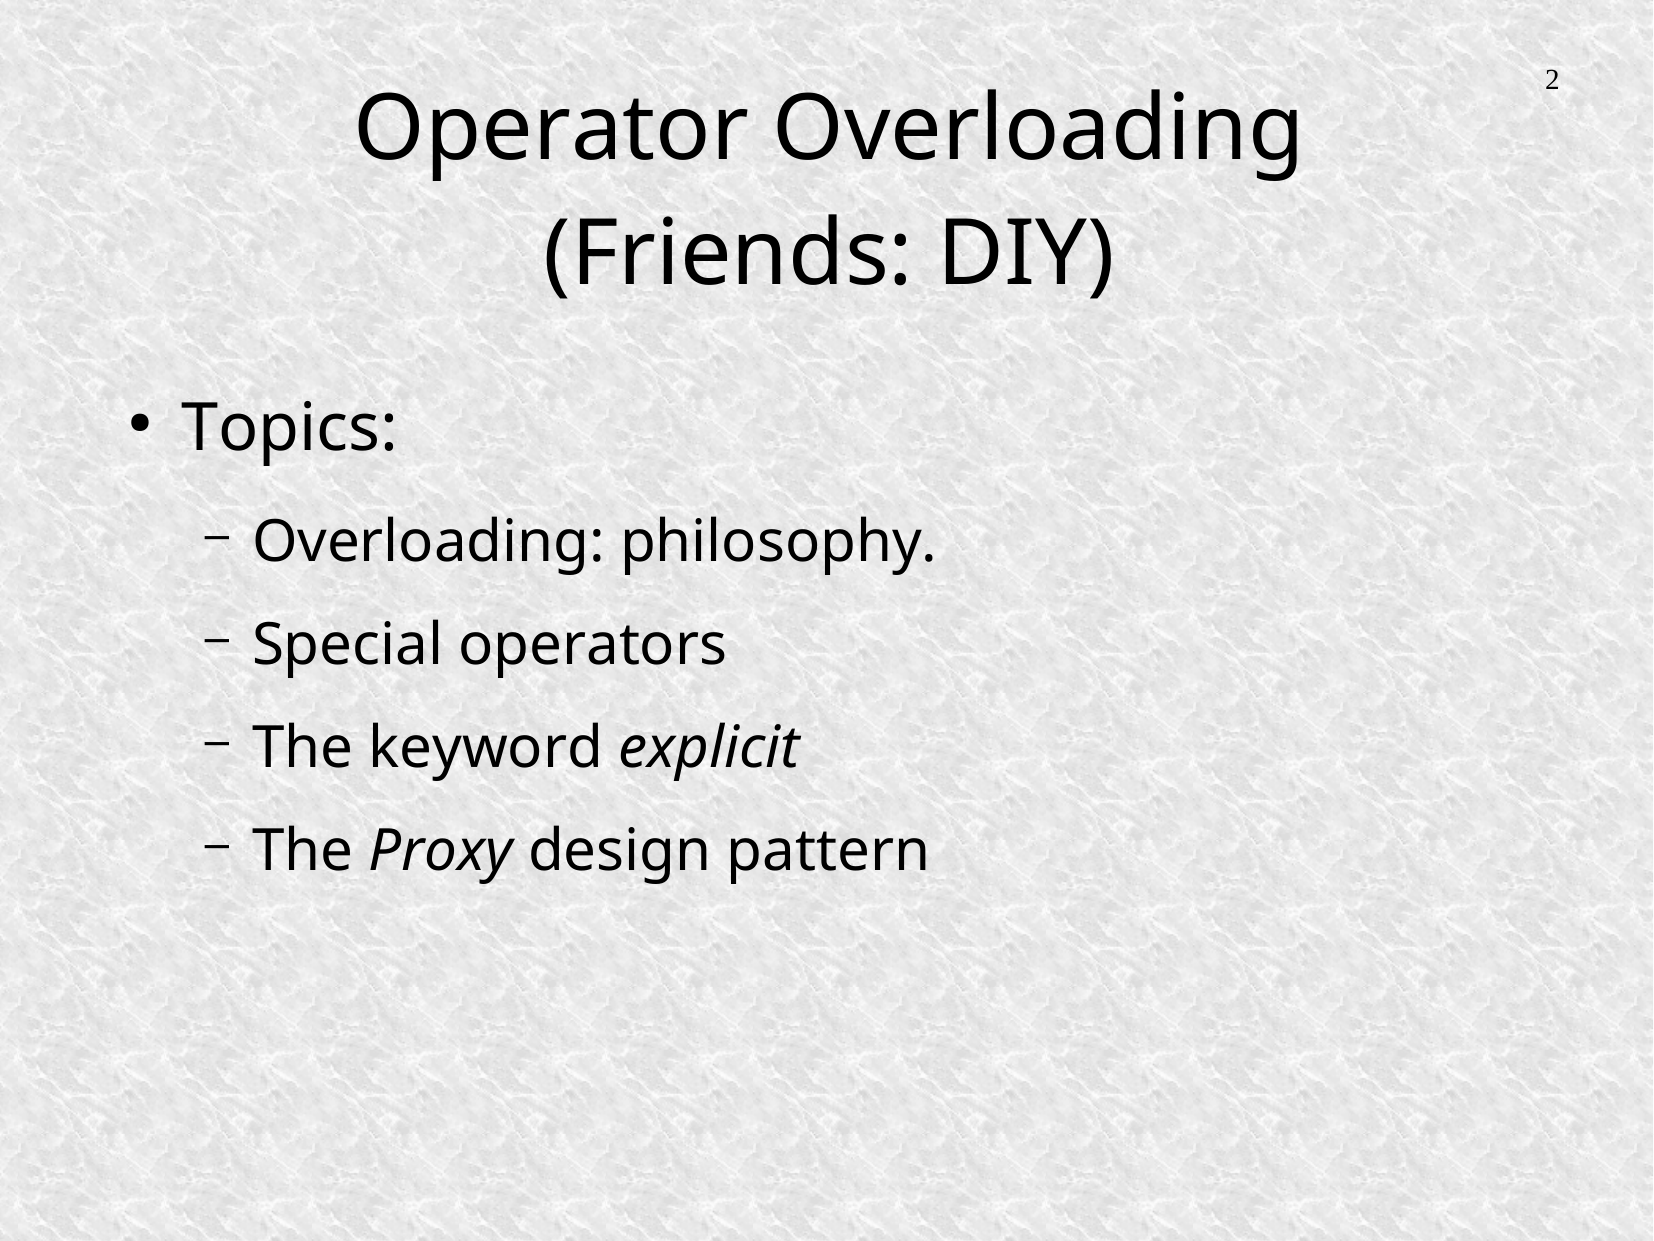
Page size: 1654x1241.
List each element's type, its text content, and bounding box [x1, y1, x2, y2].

title Operator Overloading (Friends: DIY) [123, 75, 1536, 297]
picture [0, 0, 1654, 1241]
list Topics: Overloading: philosophy. Special operators The keyword explicit The Proxy design pattern [110, 379, 1522, 996]
